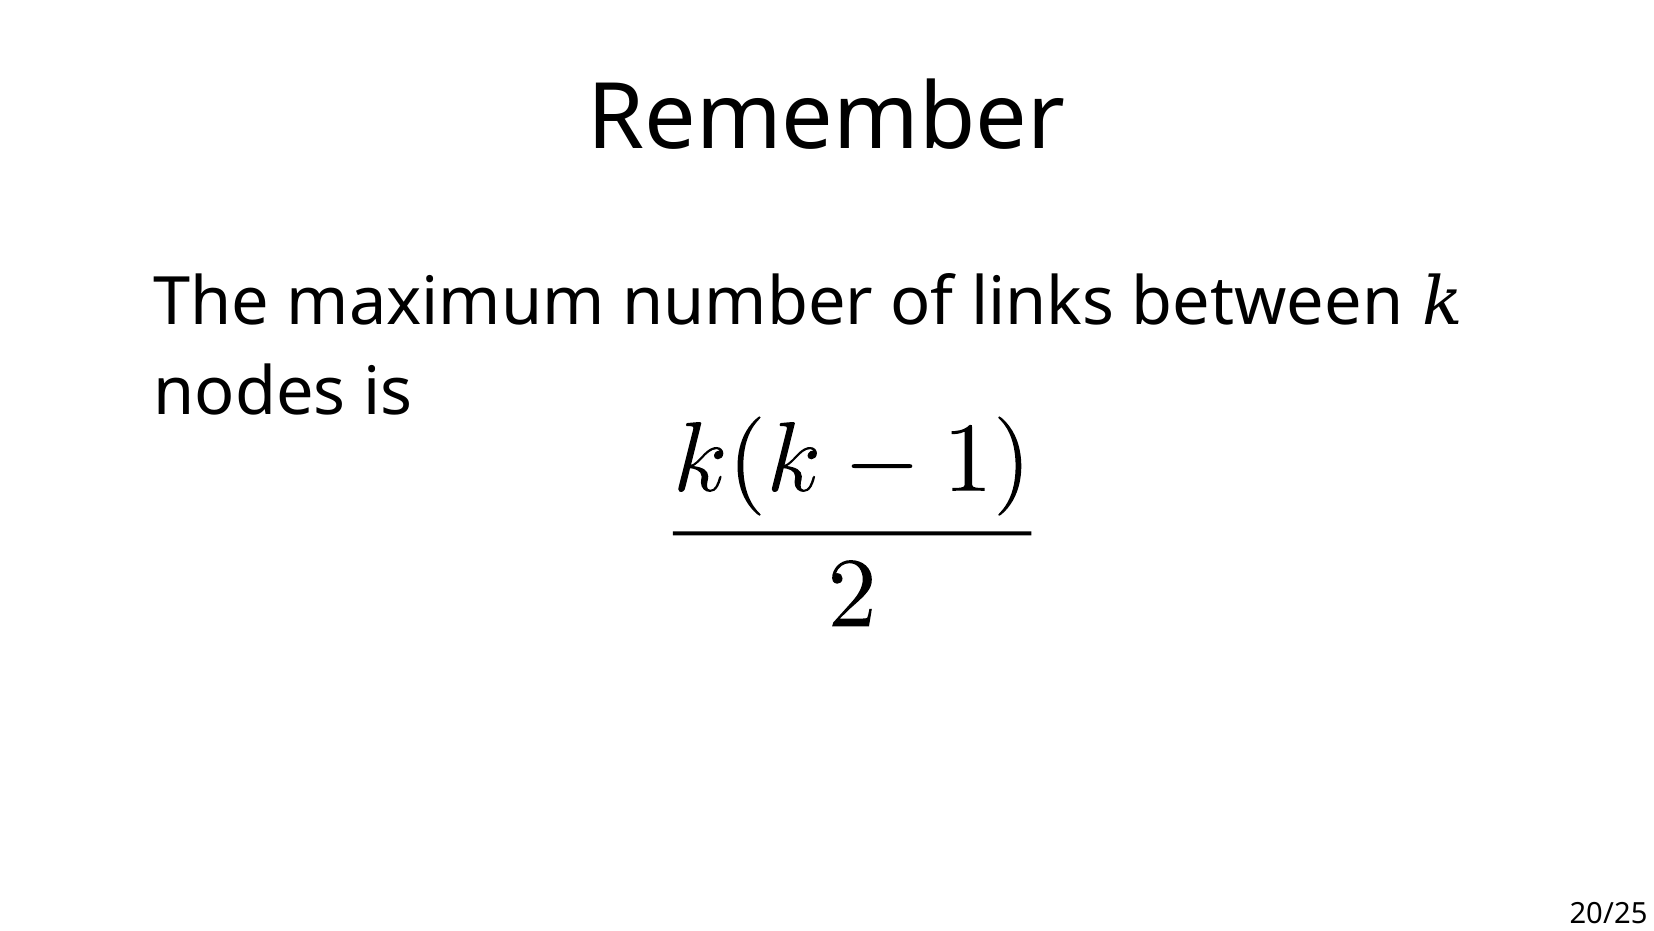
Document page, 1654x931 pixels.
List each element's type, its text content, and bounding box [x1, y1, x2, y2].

list The maximum number of links between k nodes is [82, 253, 1571, 793]
title Remember [82, 1, 1571, 226]
picture [669, 412, 1036, 631]
